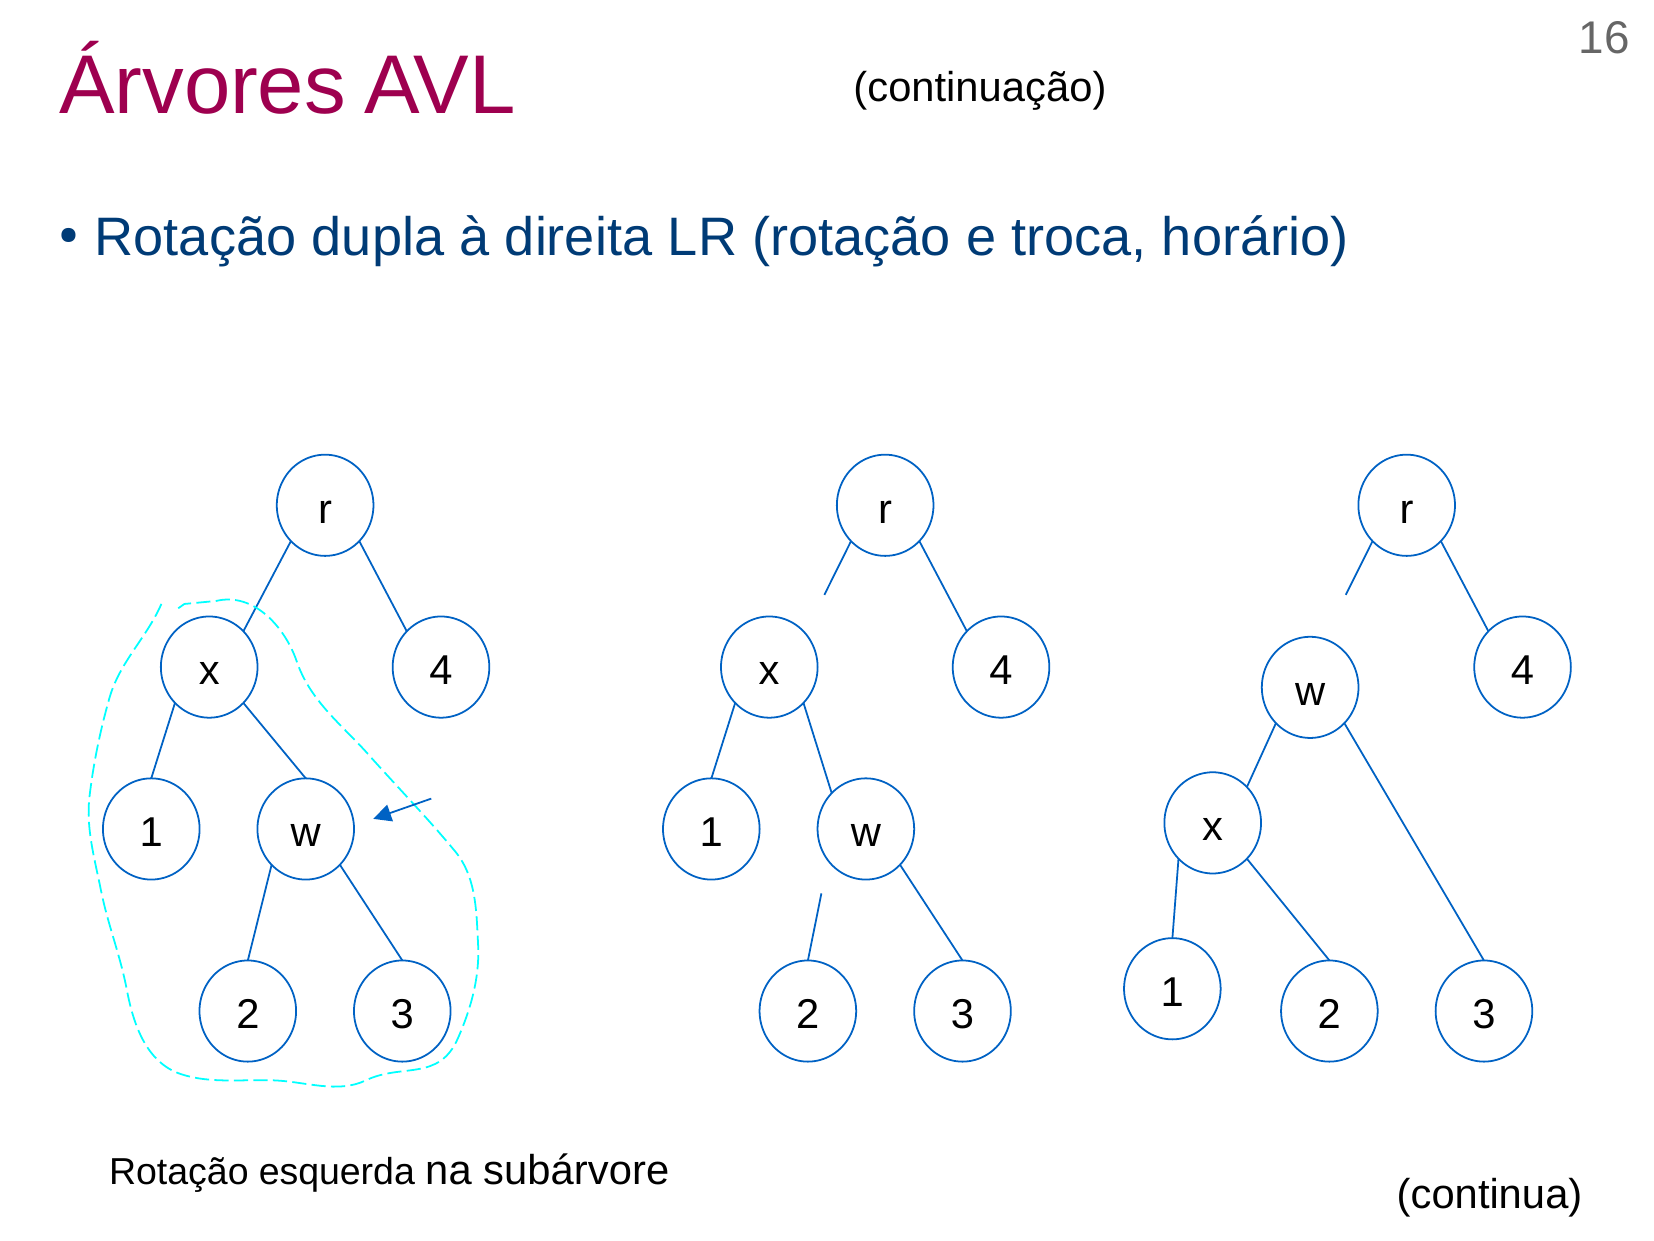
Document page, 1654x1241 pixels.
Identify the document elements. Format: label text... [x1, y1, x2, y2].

text_box 3 [353, 960, 451, 1062]
text_box 2 [199, 960, 297, 1062]
text_box 1 [1124, 938, 1221, 1040]
text_box (continua) [1381, 1163, 1598, 1225]
text_box r [276, 454, 374, 556]
text_box x [1164, 772, 1262, 874]
text_box Rotação esquerda na subárvore [94, 1139, 697, 1211]
text_box w [817, 778, 915, 880]
text_box 1 [663, 778, 760, 880]
text_box 4 [1474, 616, 1571, 718]
text_box (continuação) [838, 56, 1122, 119]
text_box x [160, 616, 258, 718]
text_box w [1261, 636, 1359, 738]
text_box 3 [1435, 960, 1533, 1062]
text_box 2 [759, 960, 857, 1062]
text_box w [257, 778, 355, 880]
text_box 1 [102, 778, 200, 880]
text_box x [721, 616, 818, 718]
text_box 2 [1281, 960, 1378, 1062]
text_box r [1358, 454, 1456, 556]
text_box 4 [392, 616, 490, 718]
text_box 3 [914, 960, 1011, 1062]
list Rotação dupla à direita LR (rotação e troca, horário) [59, 206, 1595, 1182]
text_box r [836, 454, 934, 556]
text_box 4 [952, 616, 1050, 718]
title Árvores AVL [59, 29, 1595, 148]
